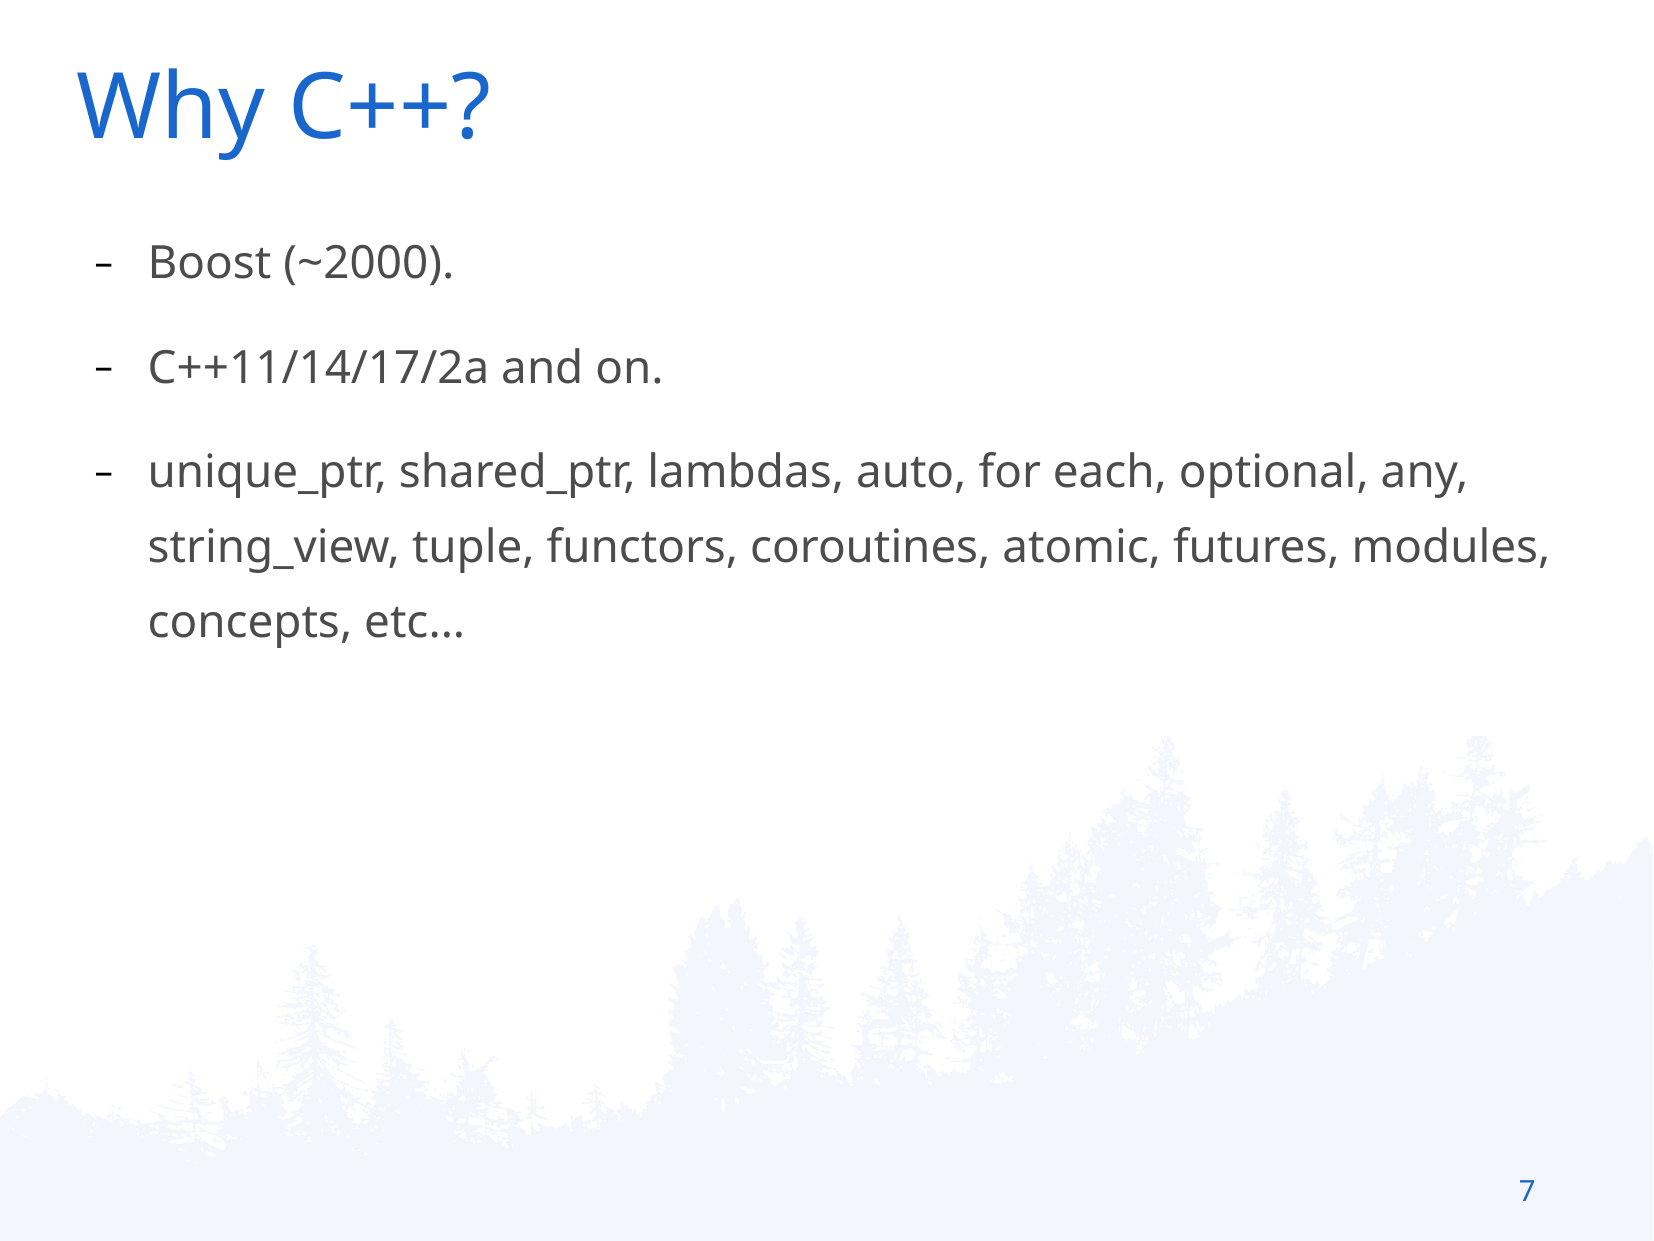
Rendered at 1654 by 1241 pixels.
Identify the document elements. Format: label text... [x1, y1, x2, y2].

list Boost (~2000). C++11/14/17/2a and on. unique_ptr, shared_ptr, lambdas, auto, for each, optional, any, string_view, tuple, functors, coroutines, atomic, futures, modules, concepts, etc... [76, 217, 1561, 646]
title Why C++? [76, 0, 1565, 207]
picture [0, 736, 1654, 1241]
